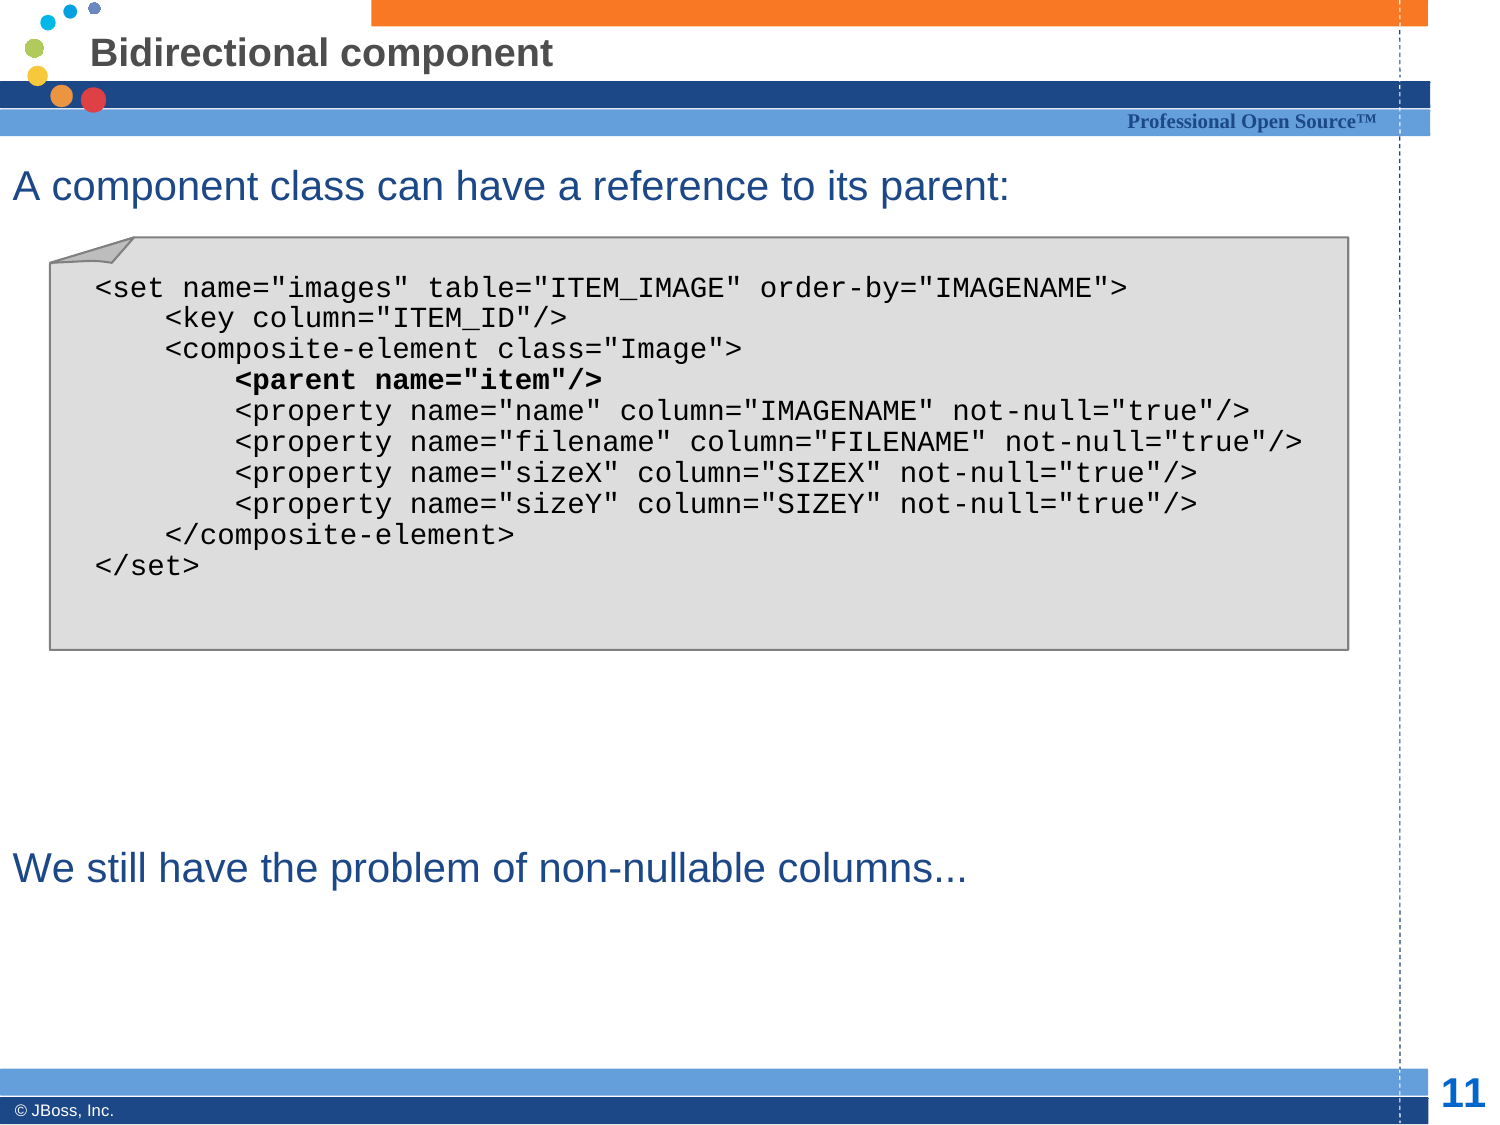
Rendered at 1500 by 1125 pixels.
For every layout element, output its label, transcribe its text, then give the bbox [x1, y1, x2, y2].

text_box [49, 237, 1349, 650]
text_box <set name="images" table="ITEM_IMAGE" order-by="IMAGENAME"> <key column="ITEM_ID"/> <composite-element class="Image"> <parent name="item"/> <property name="name" column="IMAGENAME" not-null="true"/> <property name="filename" column="FILENAME" not-null="true"/> <property name="sizeX" column="SIZEX" not-null="true"/> <property name="sizeY" column="SIZEY" not-null="true"/> </composite-element> </set> [80, 244, 1321, 591]
title Bidirectional component [75, 20, 1351, 84]
list A component class can have a reference to its parent: We still have the problem of non-nullable columns... [12, 162, 1388, 1063]
